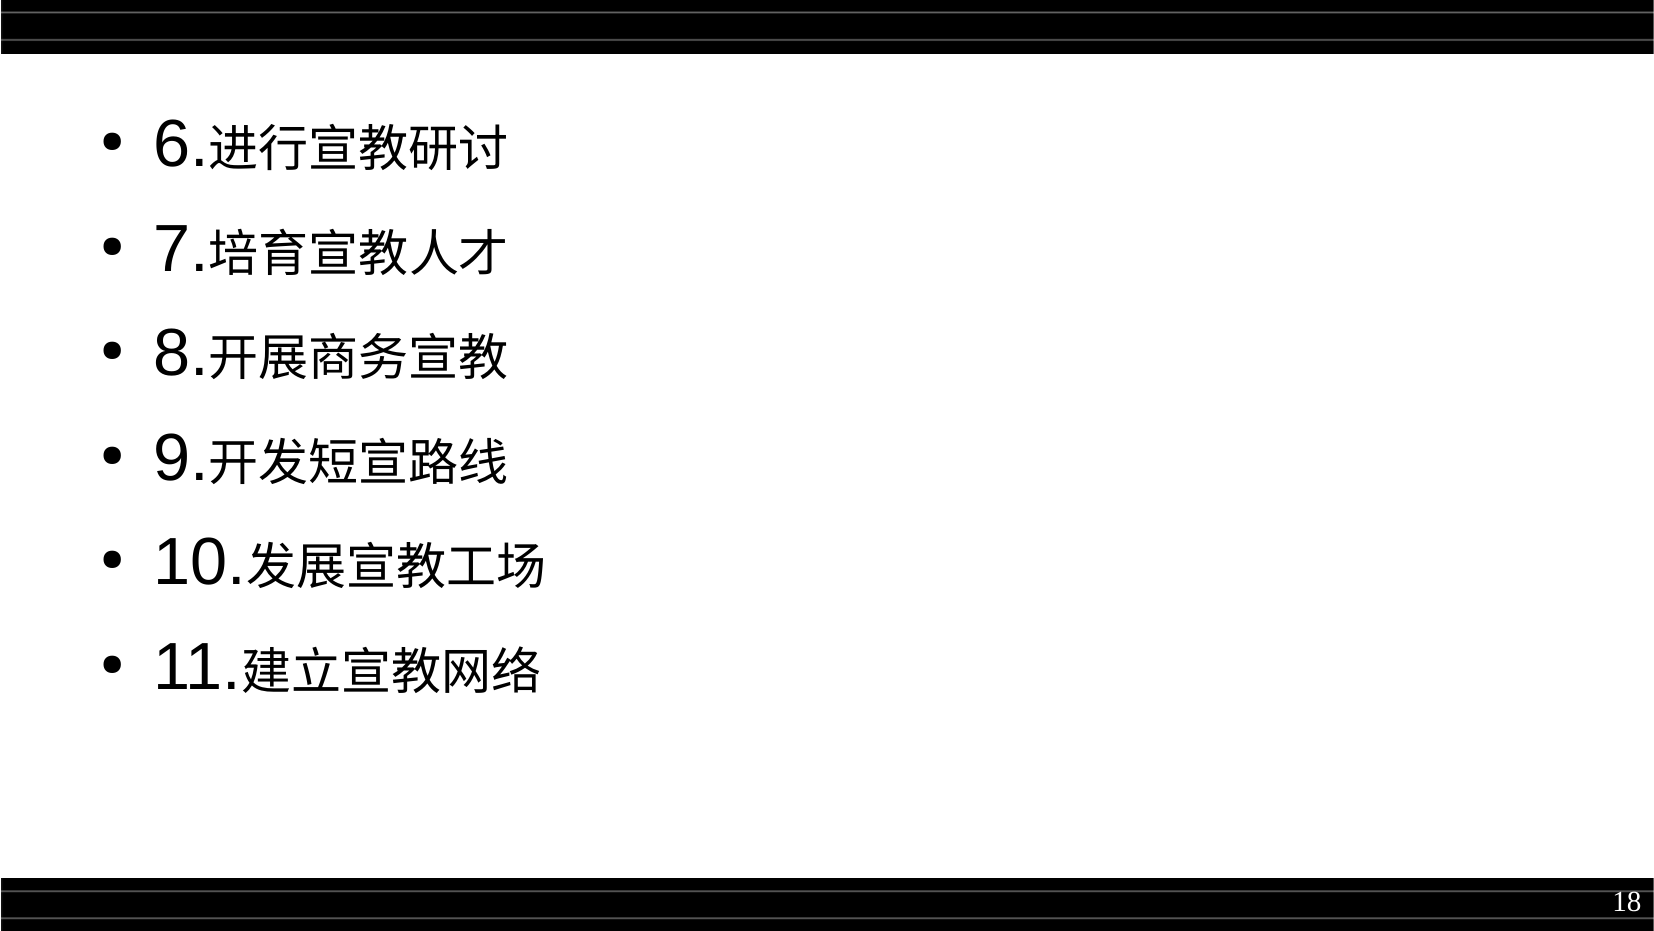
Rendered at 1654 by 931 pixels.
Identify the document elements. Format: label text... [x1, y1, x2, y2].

picture [1, 878, 1654, 931]
list 6.进行宣教研讨 7.培育宣教人才 8.开展商务宣教 9.开发短宣路线 10.发展宣教工场 11.建立宣教网络 [82, 106, 1571, 851]
picture [1, 0, 1654, 54]
